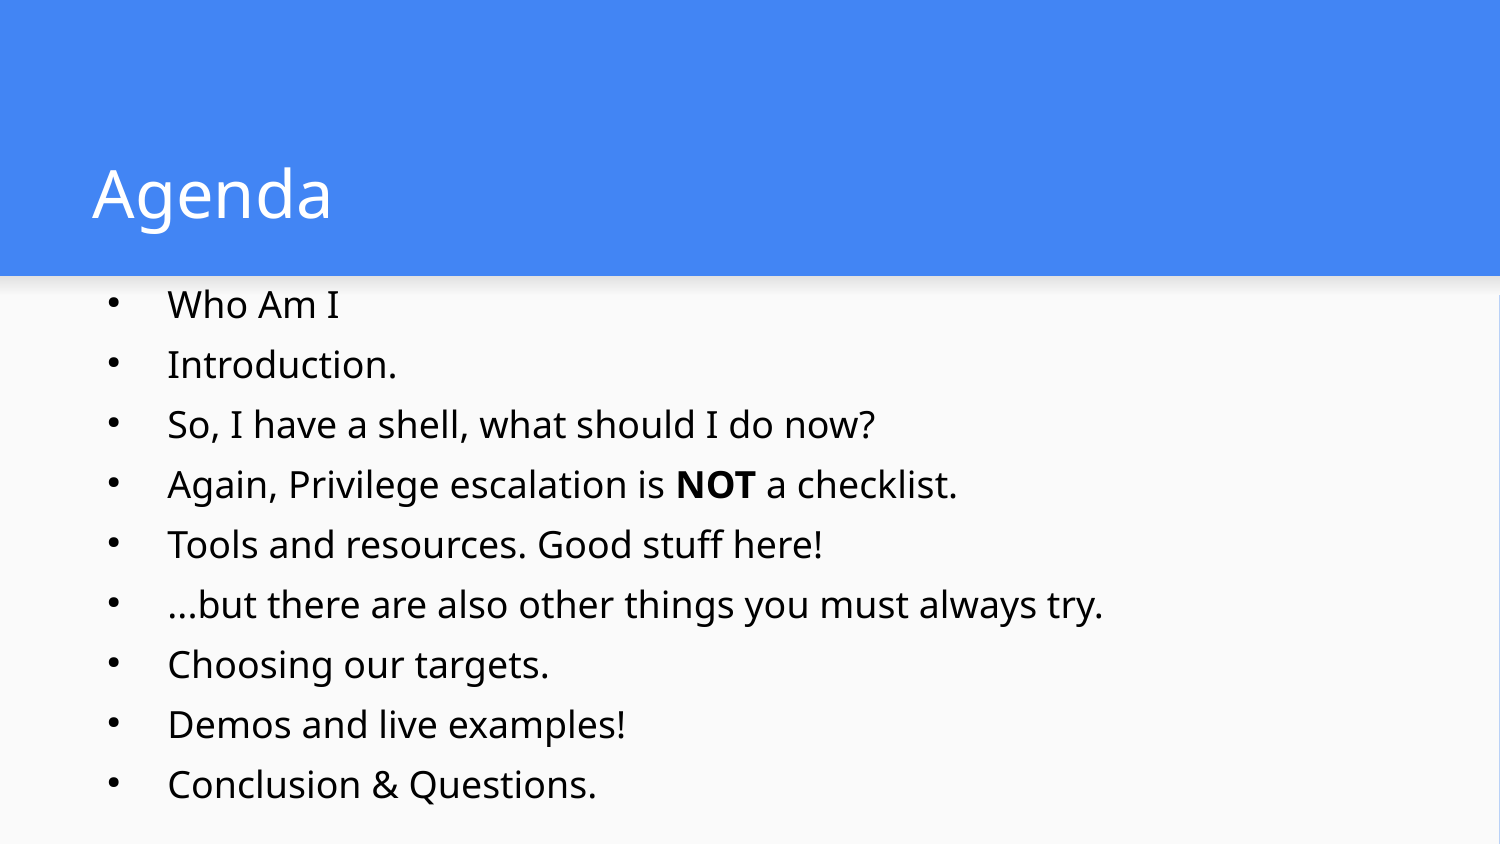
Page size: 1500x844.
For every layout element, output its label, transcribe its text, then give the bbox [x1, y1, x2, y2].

list Who Am I Introduction. So, I have a shell, what should I do now? Again, Privilege escalation is NOT a checklist. Tools and resources. Good stuff here! ...but there are also other things you must always try. Choosing our targets. Demos and live examples! Conclusion & Questions. [77, 266, 1427, 795]
title Agenda [77, 121, 1427, 248]
